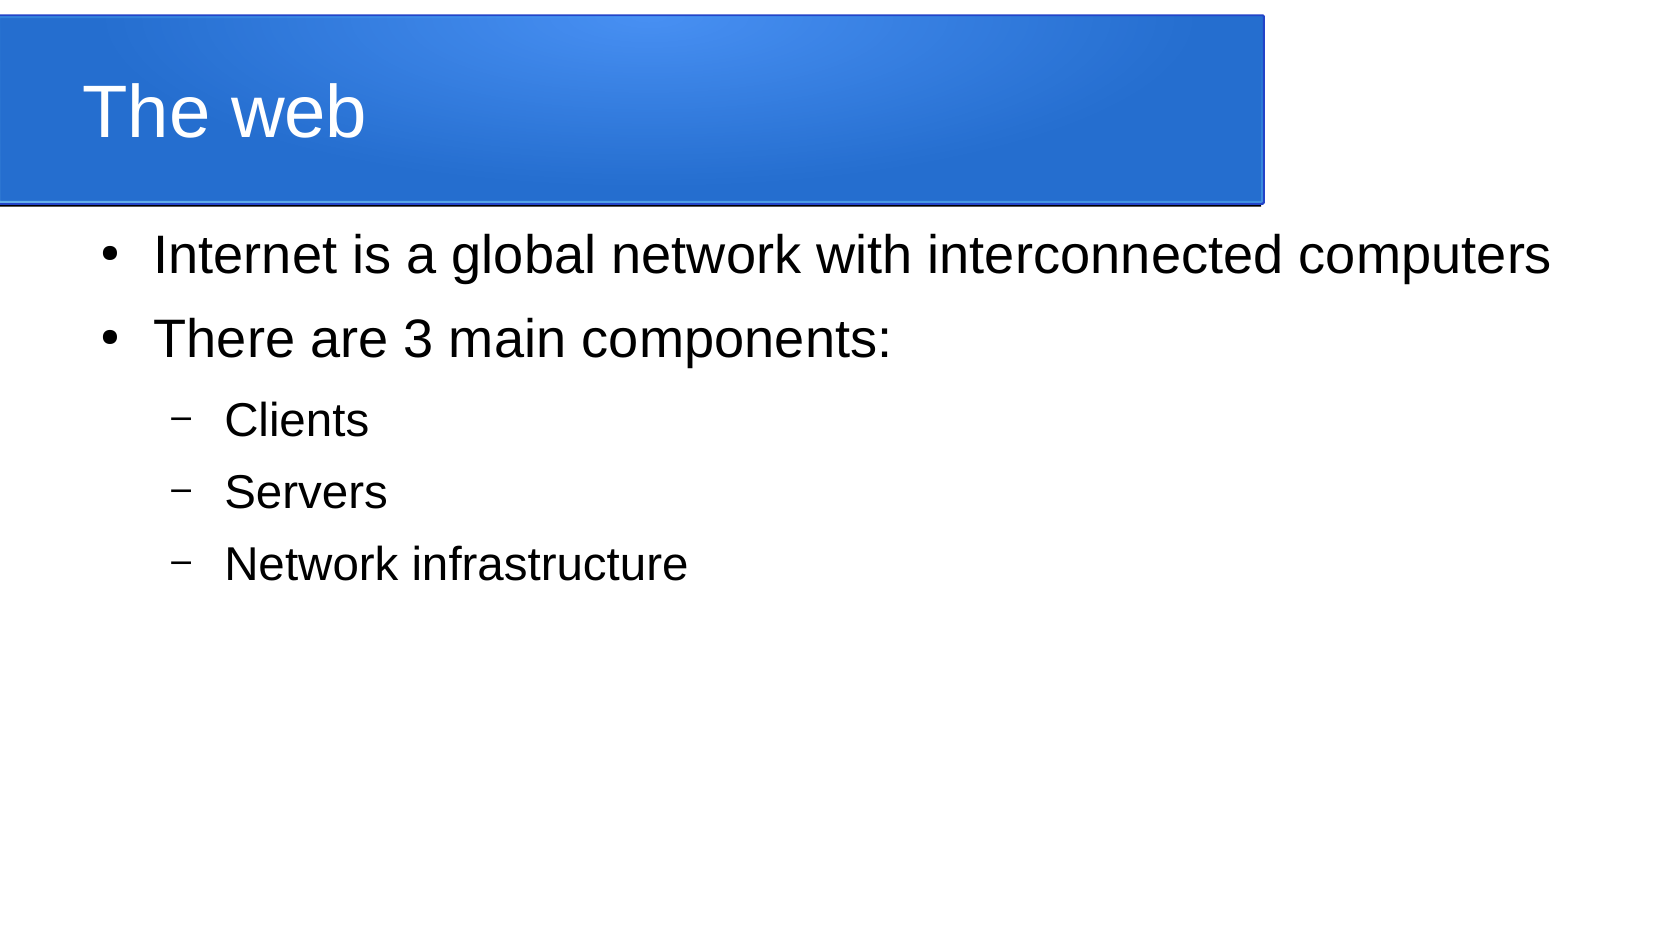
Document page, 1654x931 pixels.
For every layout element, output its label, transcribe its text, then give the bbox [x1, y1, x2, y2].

list Internet is a global network with interconnected computers There are 3 main components: Clients Servers Network infrastructure [82, 224, 1571, 764]
title The web [82, 35, 1235, 189]
